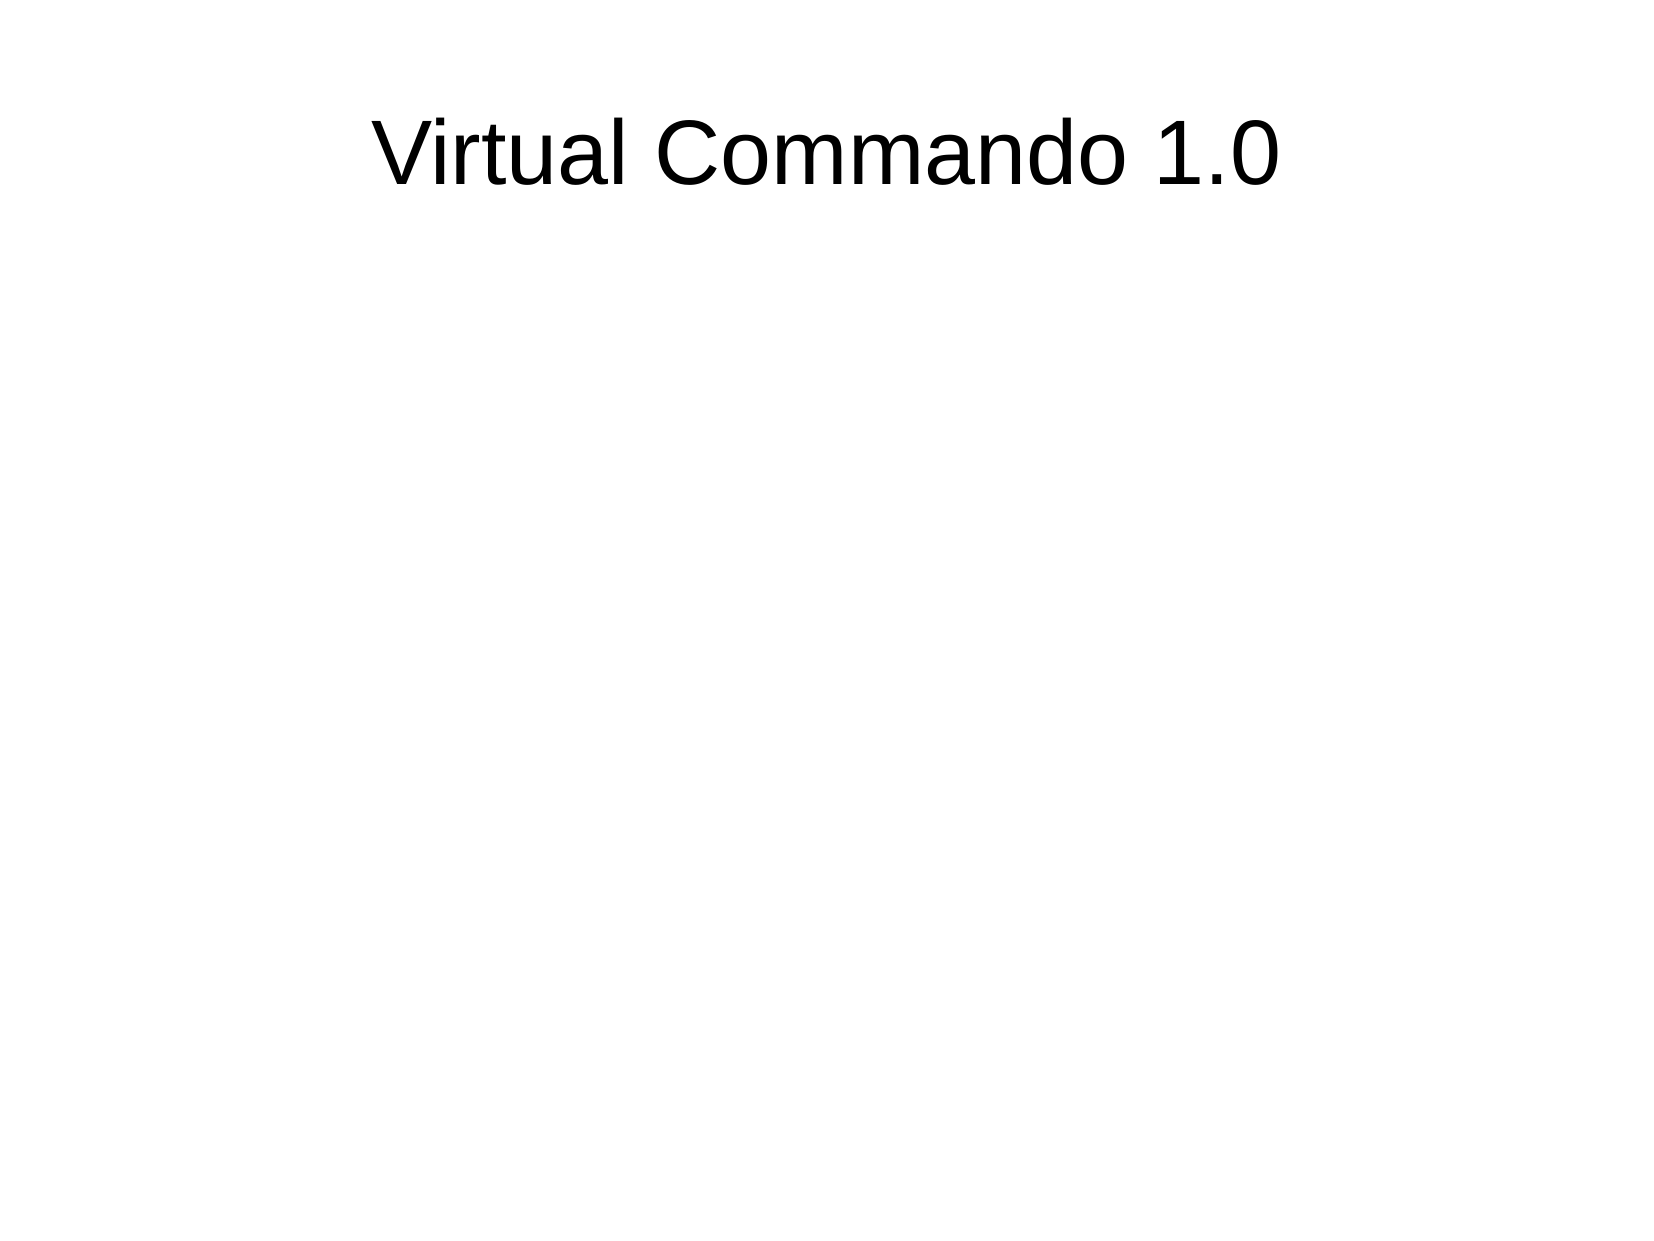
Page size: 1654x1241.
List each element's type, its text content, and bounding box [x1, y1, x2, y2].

title Virtual Commando 1.0 [82, 49, 1571, 257]
